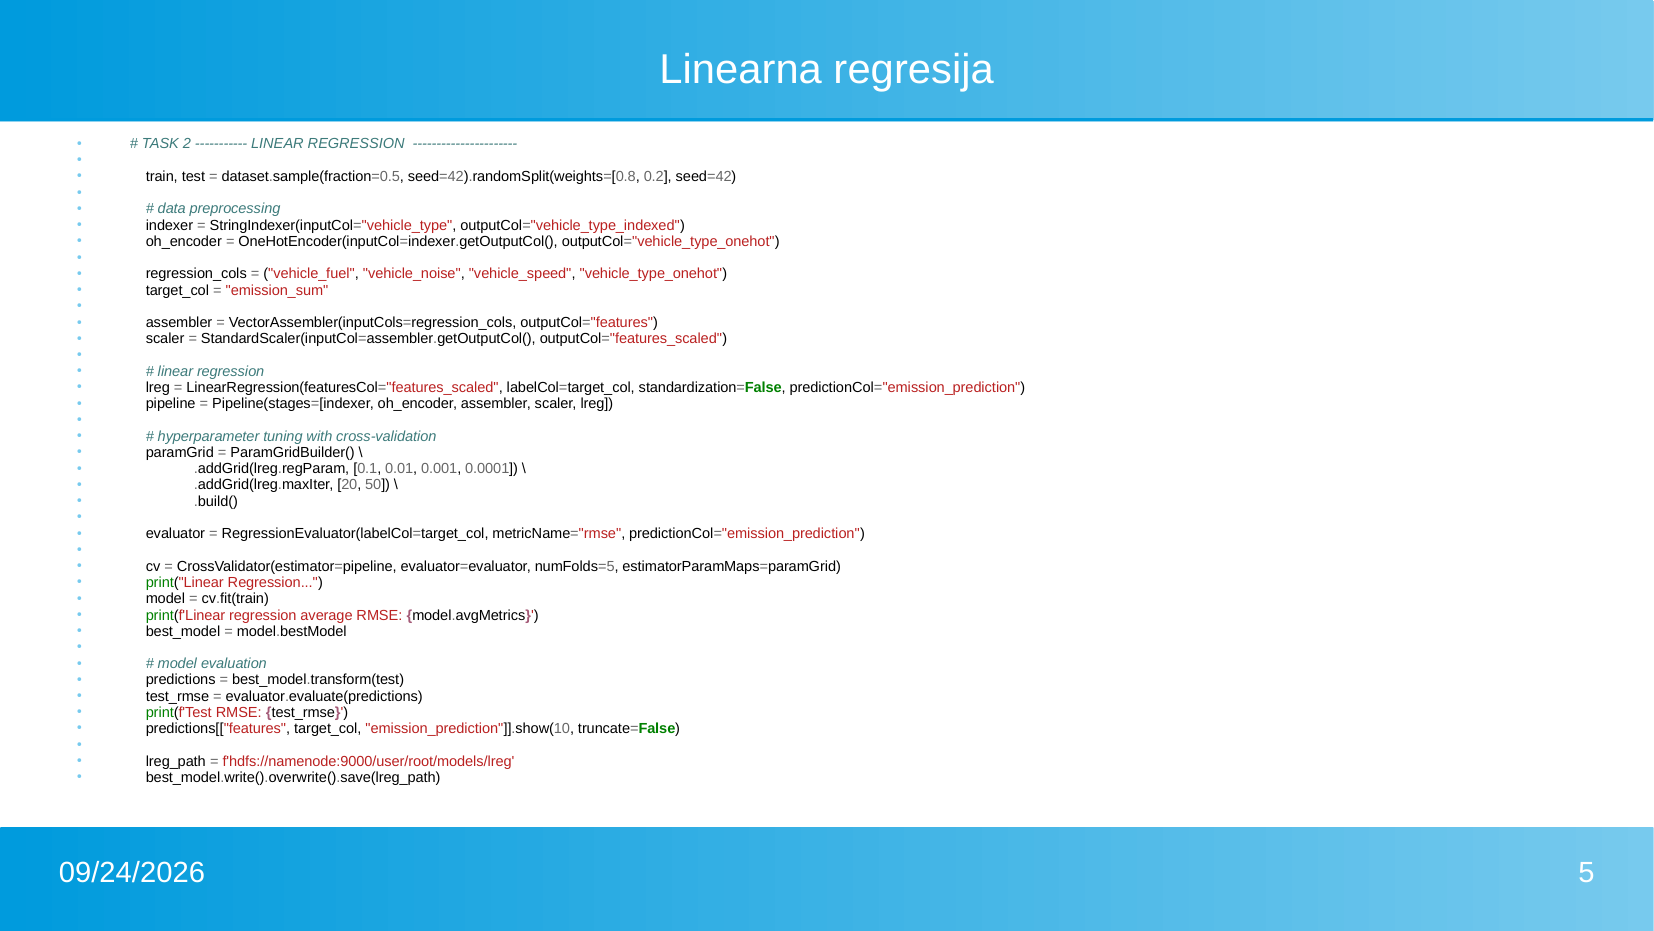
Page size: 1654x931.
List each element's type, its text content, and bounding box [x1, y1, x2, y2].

title Linearna regresija [59, 29, 1595, 108]
list # TASK 2 ----------- LINEAR REGRESSION ---------------------- train, test = dataset.sample(fraction=0.5, seed=42).randomSplit(weights=[0.8, 0.2], seed=42) # data preprocessing indexer = StringIndexer(inputCol="vehicle_type", outputCol="vehicle_type_indexed") oh_encoder = OneHotEncoder(inputCol=indexer.getOutputCol(), outputCol="vehicle_type_onehot") regression_cols = ("vehicle_fuel", "vehicle_noise", "vehicle_speed", "vehicle_type_onehot") target_col = "emission_sum" assembler = VectorAssembler(inputCols=regression_cols, outputCol="features") scaler = StandardScaler(inputCol=assembler.getOutputCol(), outputCol="features_scaled") # linear regression lreg = LinearRegression(featuresCol="features_scaled", labelCol=target_col, standardization=False, predictionCol="emission_prediction") pipeline = Pipeline(stages=[indexer, oh_encoder, assembler, scaler, lreg]) # hyperparameter tuning with cross-validation paramGrid = ParamGridBuilder() \ .addGrid(lreg.regParam, [0.1, 0.01, 0.001, 0.0001]) \ .addGrid(lreg.maxIter, [20, 50]) \ .build() evaluator = RegressionEvaluator(labelCol=target_col, metricName="rmse", predictionCol="emission_prediction") cv = CrossValidator(estimator=pipeline, evaluator=evaluator, numFolds=5, estimatorParamMaps=paramGrid) print("Linear Regression...") model = cv.fit(train) print(f'Linear regression average RMSE: {model.avgMetrics}') best_model = model.bestModel # model evaluation predictions = best_model.transform(test) test_rmse = evaluator.evaluate(predictions) print(f'Test RMSE: {test_rmse}') predictions[["features", target_col, "emission_prediction"]].show(10, truncate=False) lreg_path = f'hdfs://namenode:9000/user/root/models/lreg' best_model.write().overwrite().save(lreg_path) [59, 135, 1595, 727]
